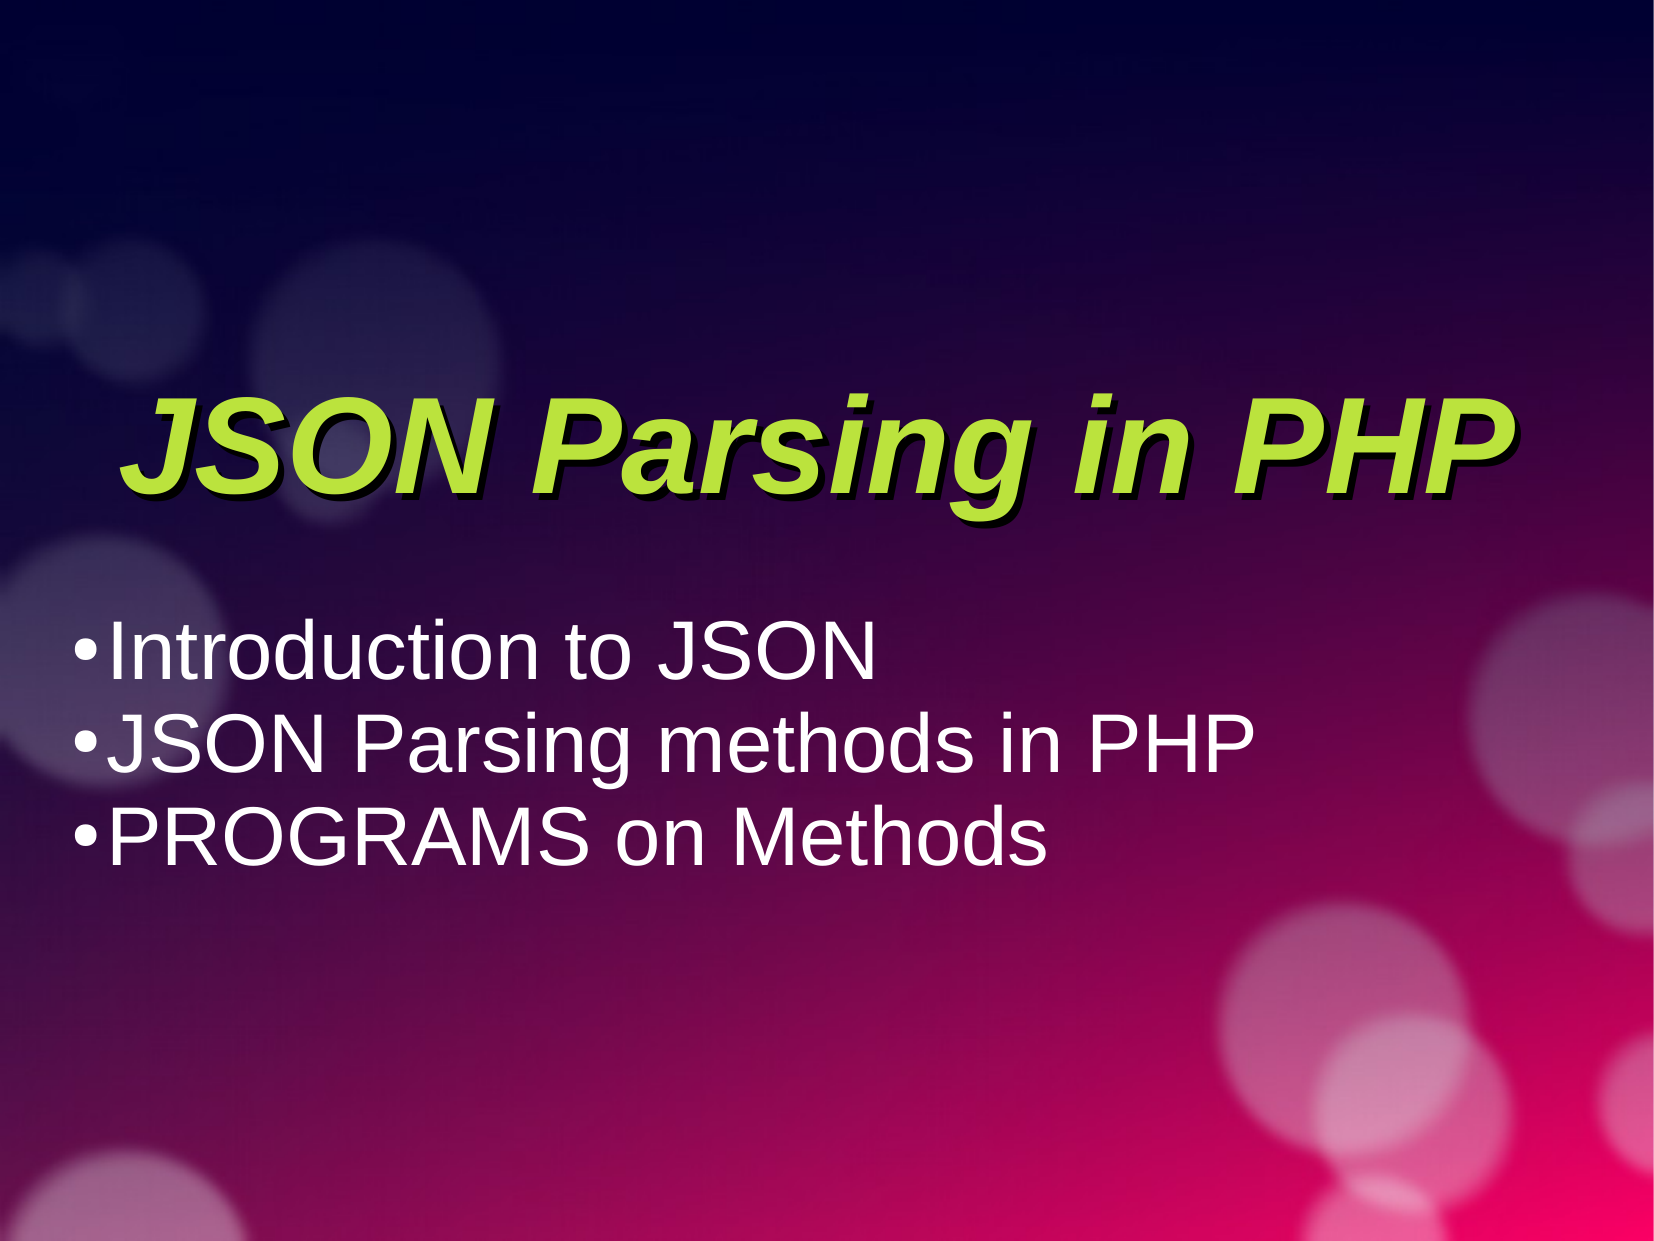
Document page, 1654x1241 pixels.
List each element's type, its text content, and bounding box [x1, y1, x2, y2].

picture [0, 0, 1654, 1241]
subtitle Introduction to JSON JSON Parsing methods in PHP PROGRAMS on Methods [70, 519, 1560, 969]
title JSON Parsing in PHP [118, 342, 1607, 550]
